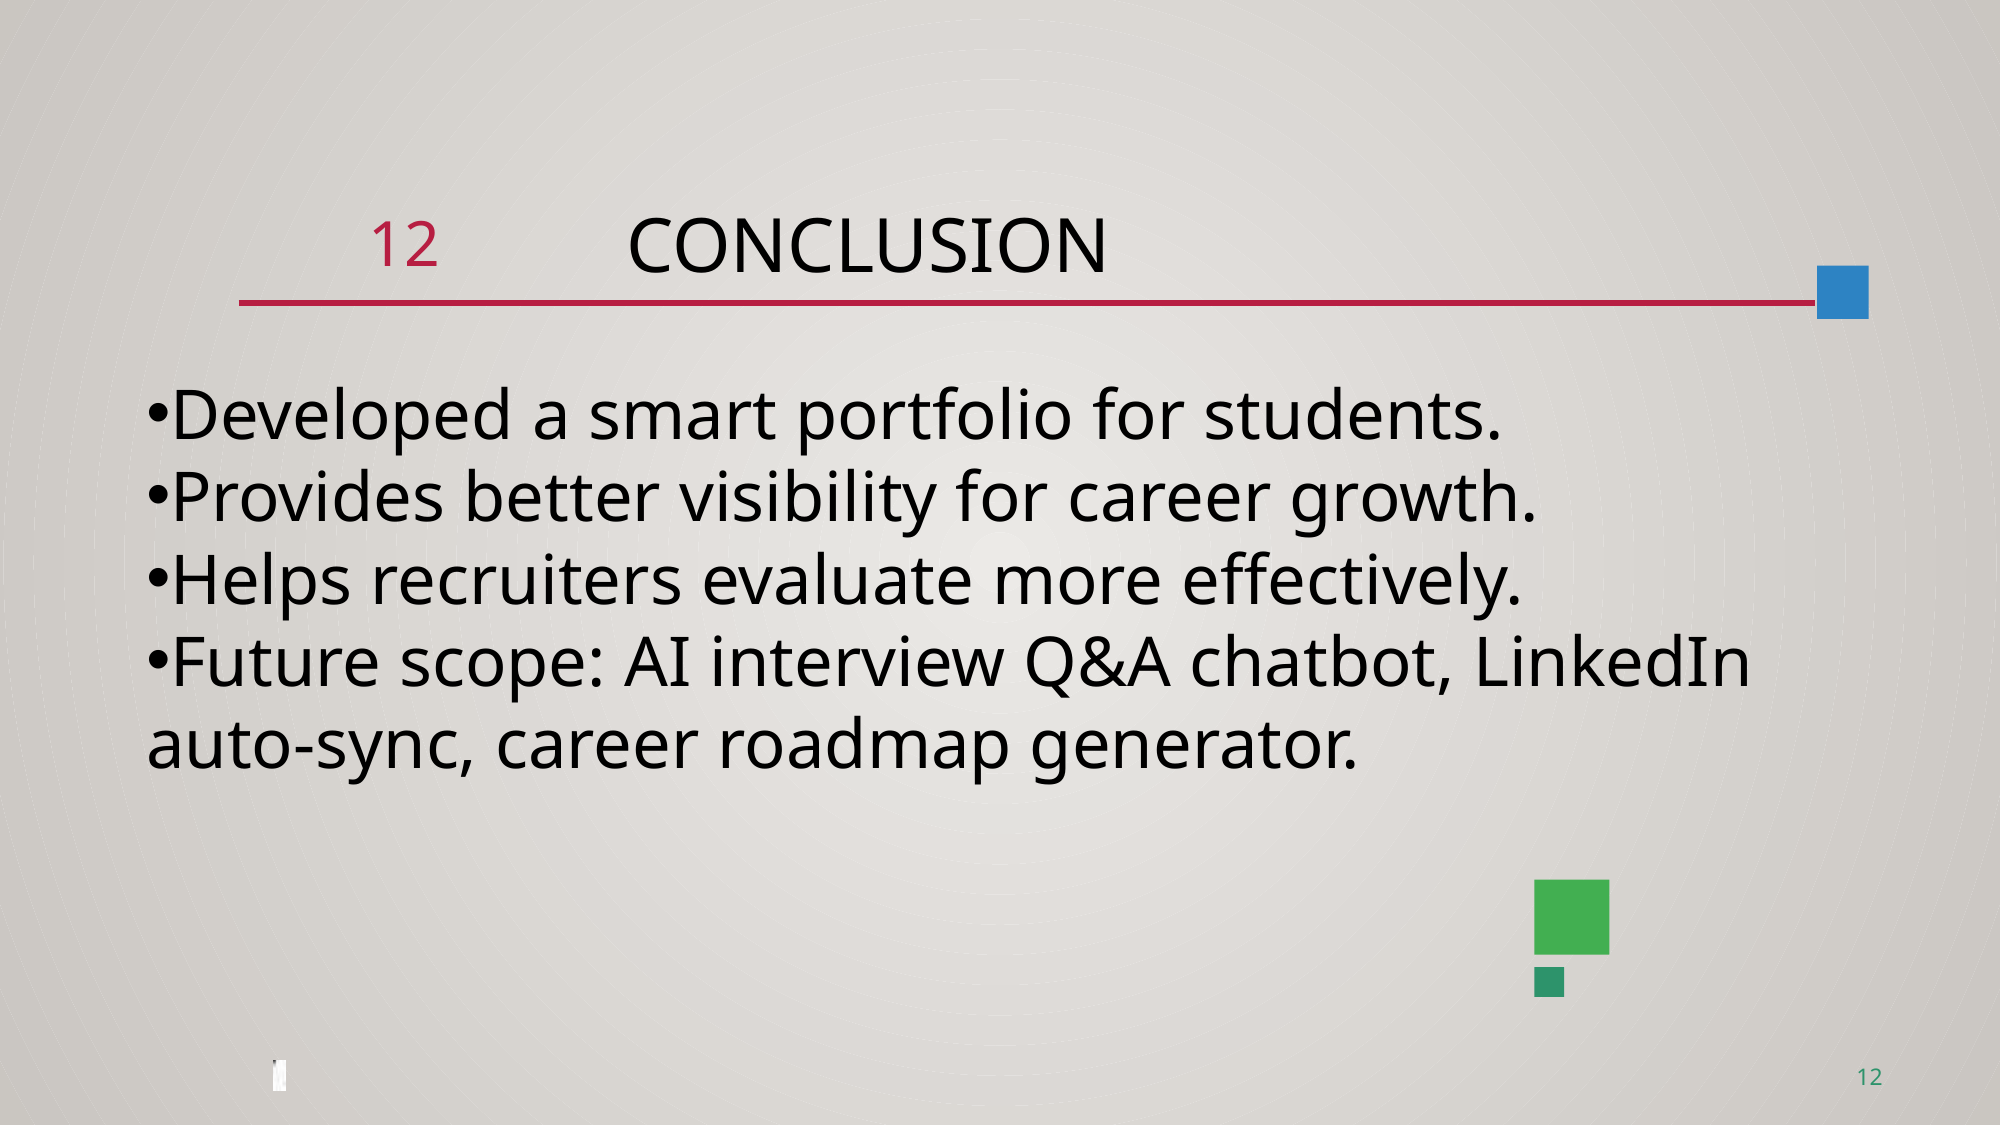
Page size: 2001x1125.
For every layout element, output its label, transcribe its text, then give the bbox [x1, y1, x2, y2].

text_box Developed a smart portfolio for students. Provides better visibility for career growth. Helps recruiters evaluate more effectively. Future scope: AI interview Q&A chatbot, LinkedIn auto-sync, career roadmap generator. [131, 363, 1920, 691]
title CONCLUSION [624, 195, 1376, 266]
text_box [1817, 265, 1869, 319]
text_box [1534, 879, 1610, 955]
text_box 12 [1849, 1061, 1888, 1084]
picture [273, 1060, 286, 1091]
text_box [1534, 967, 1565, 997]
slide_number 12 [362, 203, 585, 261]
